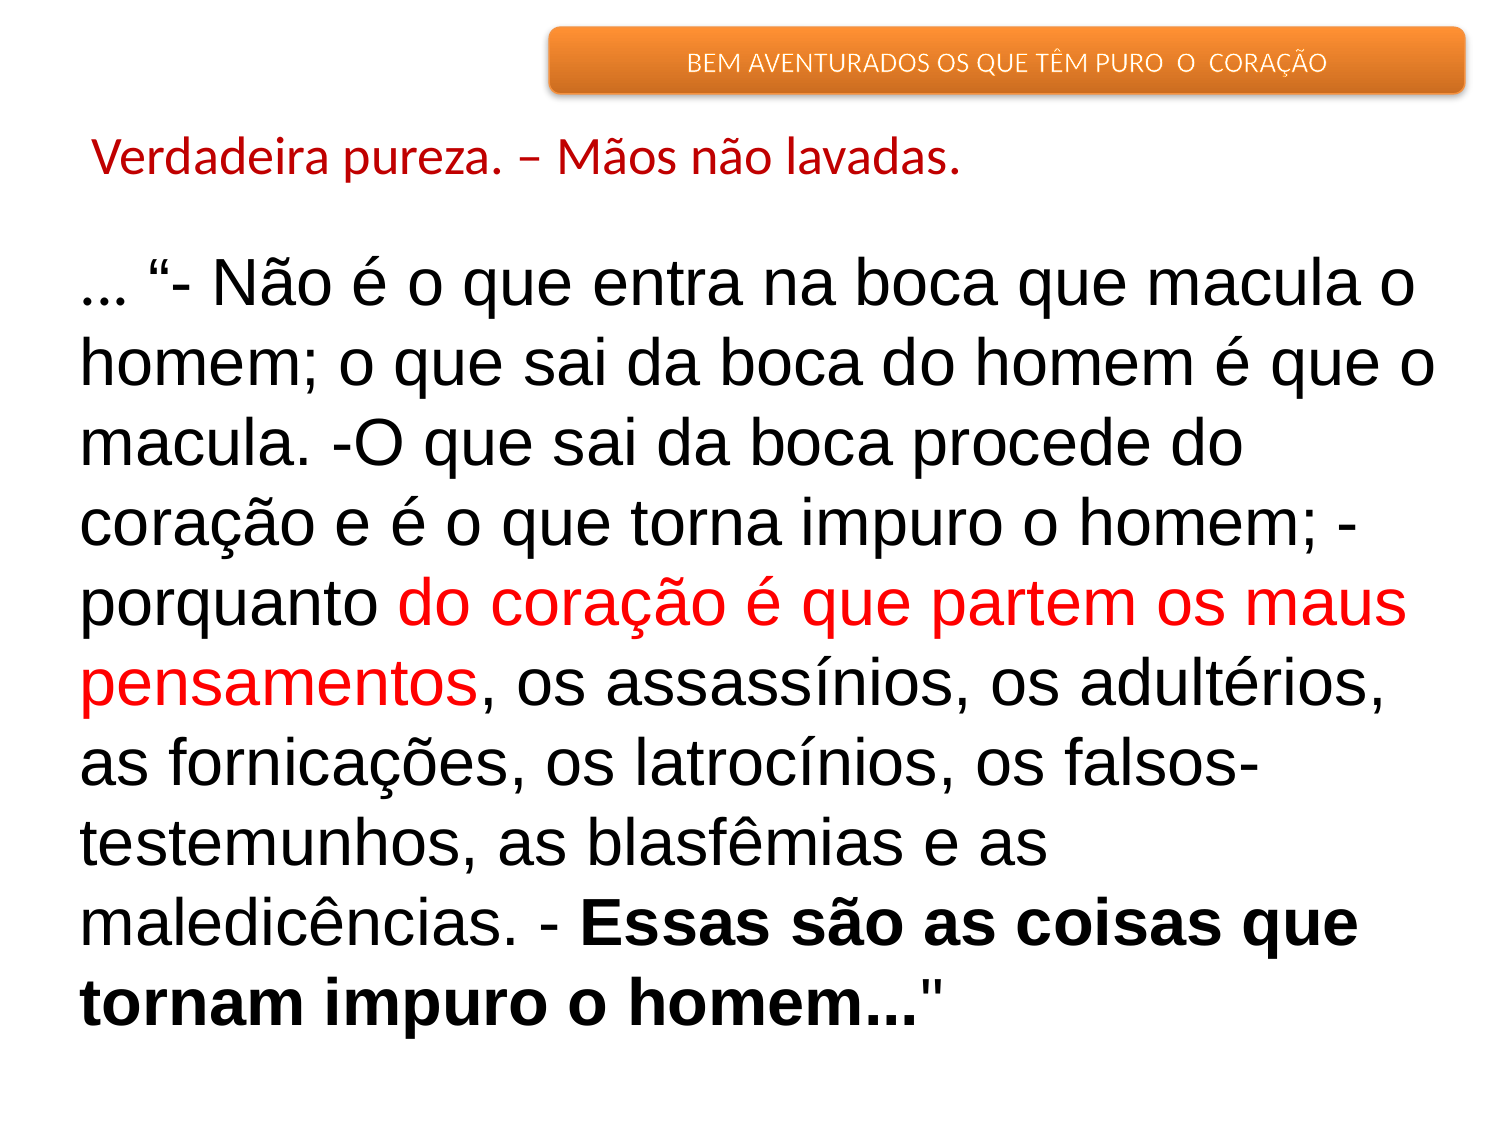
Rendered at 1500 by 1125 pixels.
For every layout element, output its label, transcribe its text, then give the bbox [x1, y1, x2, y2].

text_box Verdadeira pureza. – Mãos não lavadas. [76, 113, 1500, 194]
text_box BEM AVENTURADOS OS QUE TÊM PURO O CORAÇÃO [549, 27, 1465, 94]
text_box ... “- Não é o que entra na boca que macula o homem; o que sai da boca do homem é que o macula. -O que sai da boca procede do coração e é o que torna impuro o homem; - porquanto do coração é que partem os maus pensamentos, os assassínios, os adultérios, as fornicações, os latrocínios, os falsos-testemunhos, as blasfêmias e as maledicências. - Essas são as coisas que tornam impuro o homem..." [64, 231, 1459, 1047]
